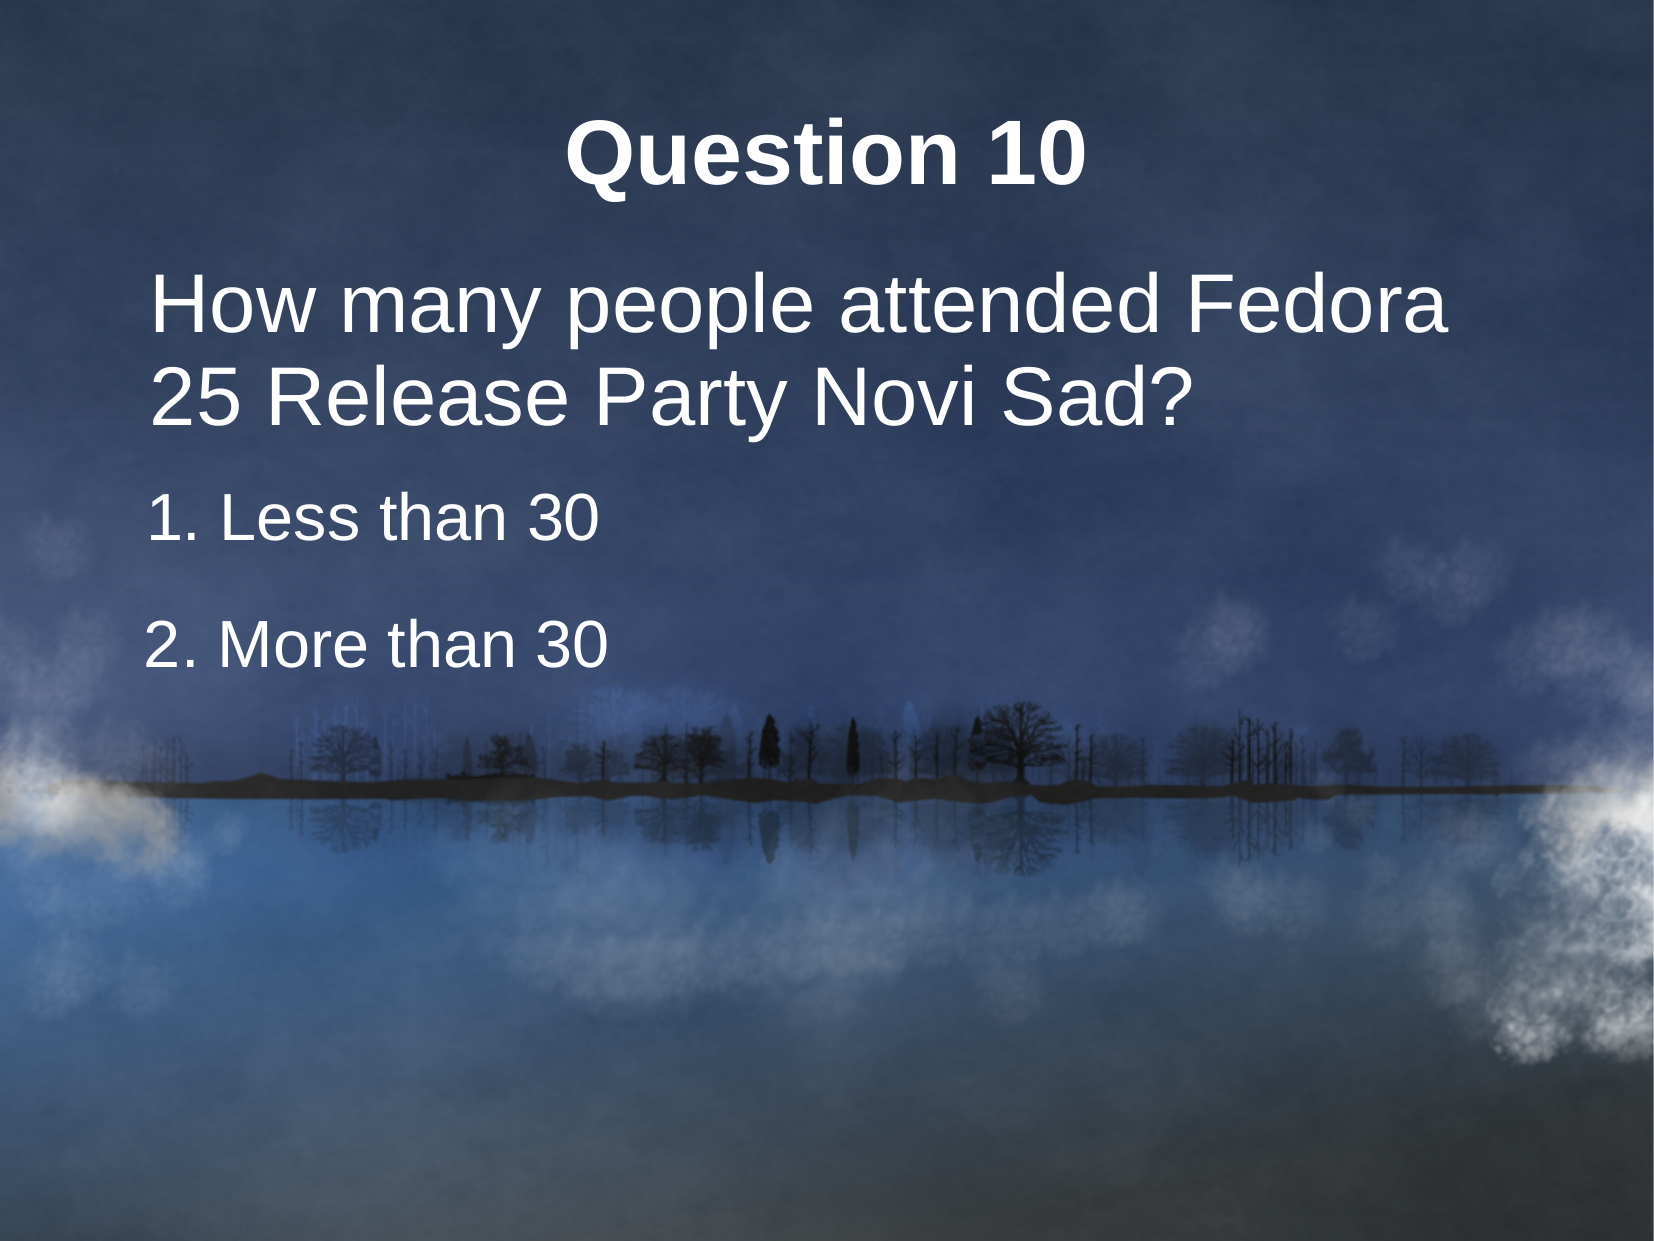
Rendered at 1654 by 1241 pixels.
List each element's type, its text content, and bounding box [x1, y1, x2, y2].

text_box How many people attended Fedora 25 Release Party Novi Sad? [135, 249, 1486, 451]
picture [0, 0, 1654, 1241]
text_box 2. More than 30 [129, 600, 1171, 763]
title Question 10 [82, 49, 1571, 257]
text_box 1. Less than 30 [131, 472, 1531, 636]
